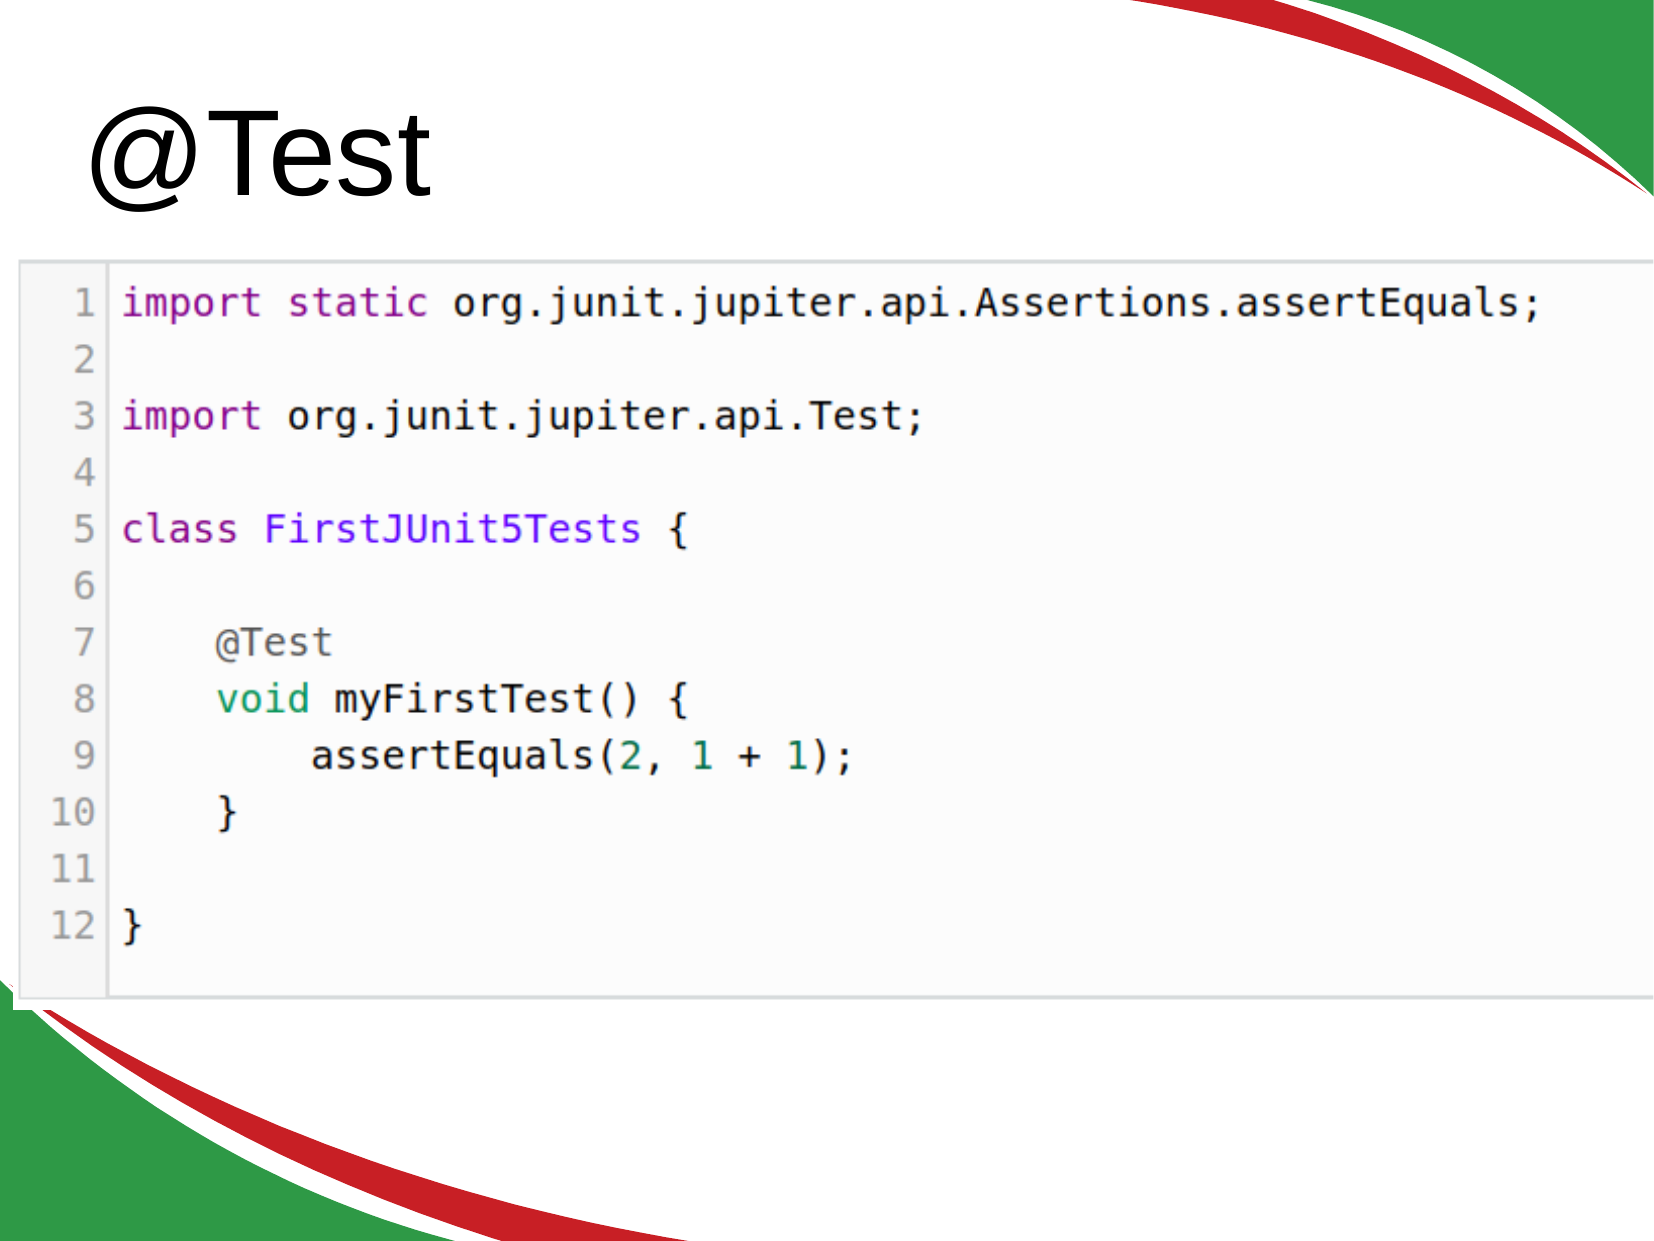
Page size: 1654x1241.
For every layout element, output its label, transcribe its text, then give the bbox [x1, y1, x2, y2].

picture [13, 250, 1654, 1010]
title @Test [82, 49, 1571, 250]
